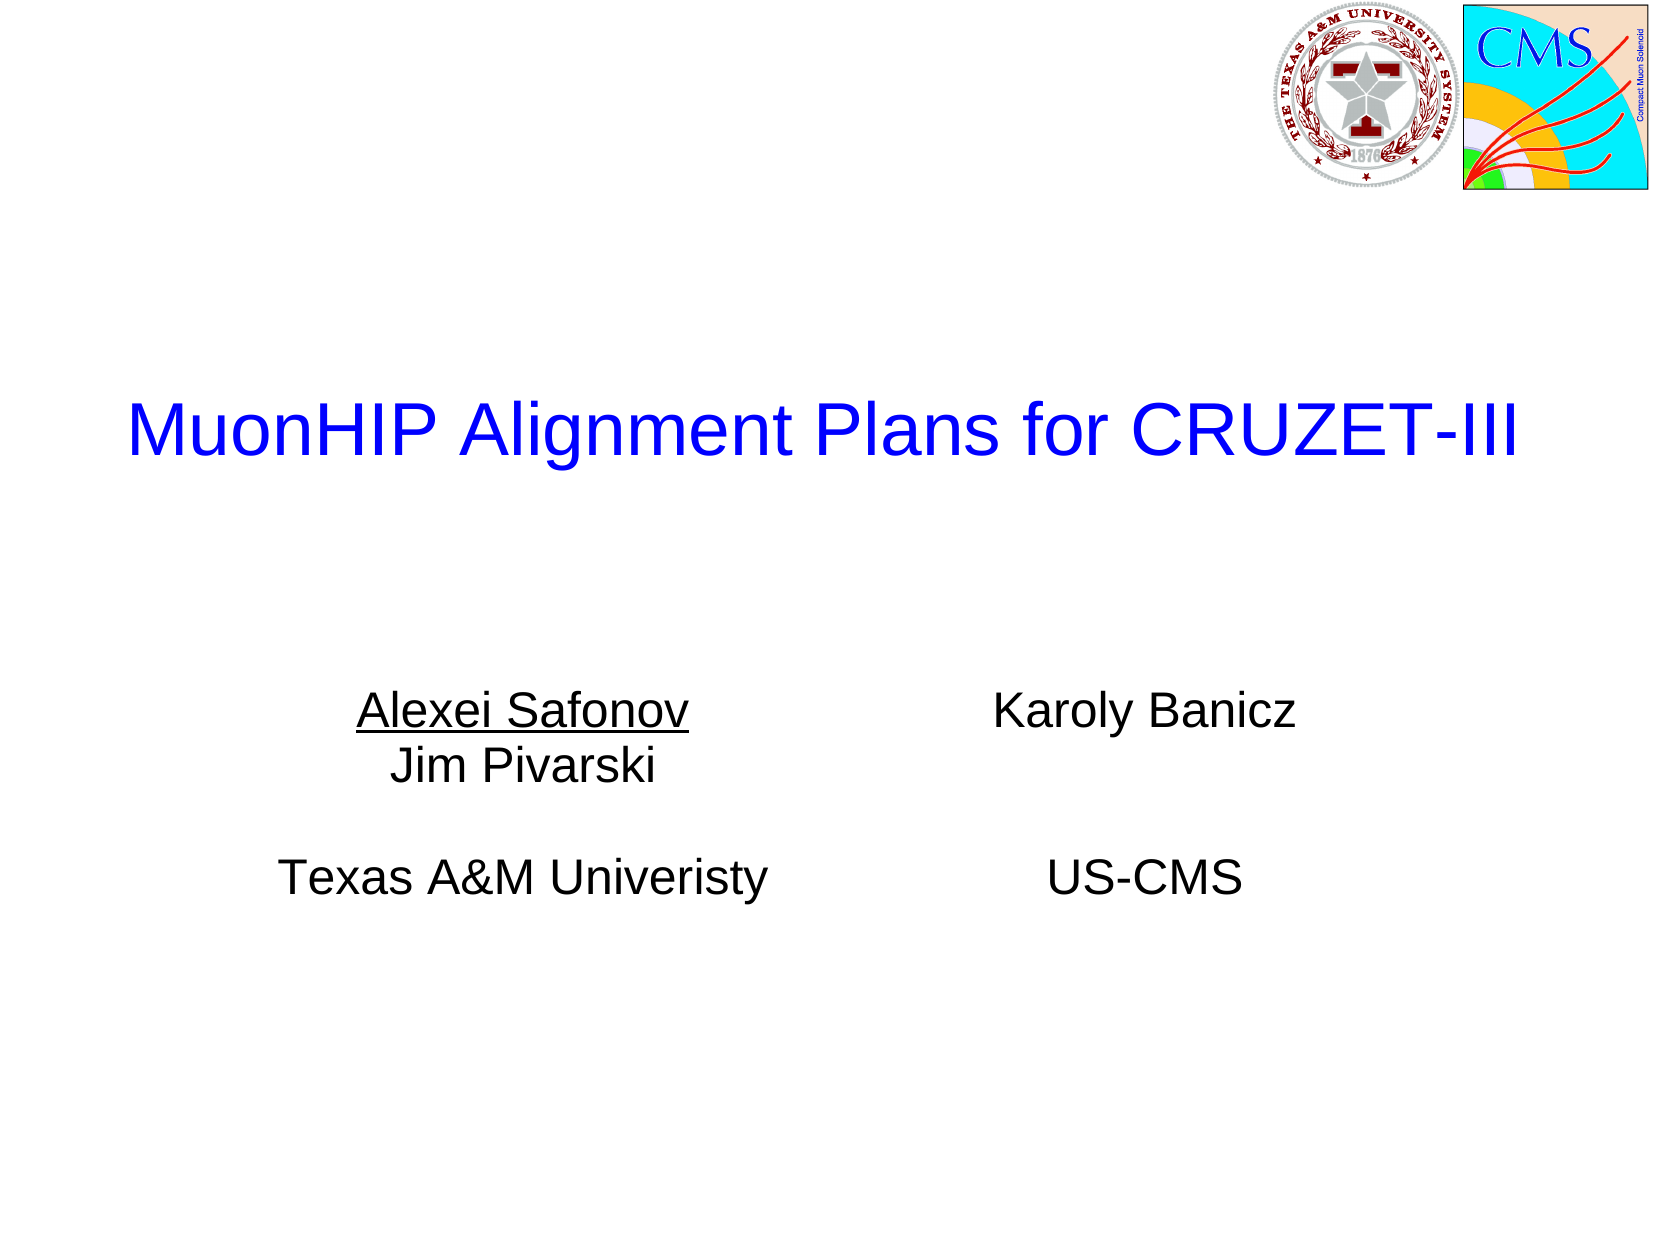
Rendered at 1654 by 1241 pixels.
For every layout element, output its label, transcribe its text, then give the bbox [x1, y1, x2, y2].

text_box Alexei Safonov Jim Pivarski Texas A&M Univeristy [262, 674, 784, 938]
text_box MuonHIP Alignment Plans for CRUZET-III [111, 379, 1538, 488]
picture [1462, 4, 1649, 190]
text_box Karoly Banicz US-CMS [977, 675, 1313, 938]
picture [1271, 0, 1461, 188]
